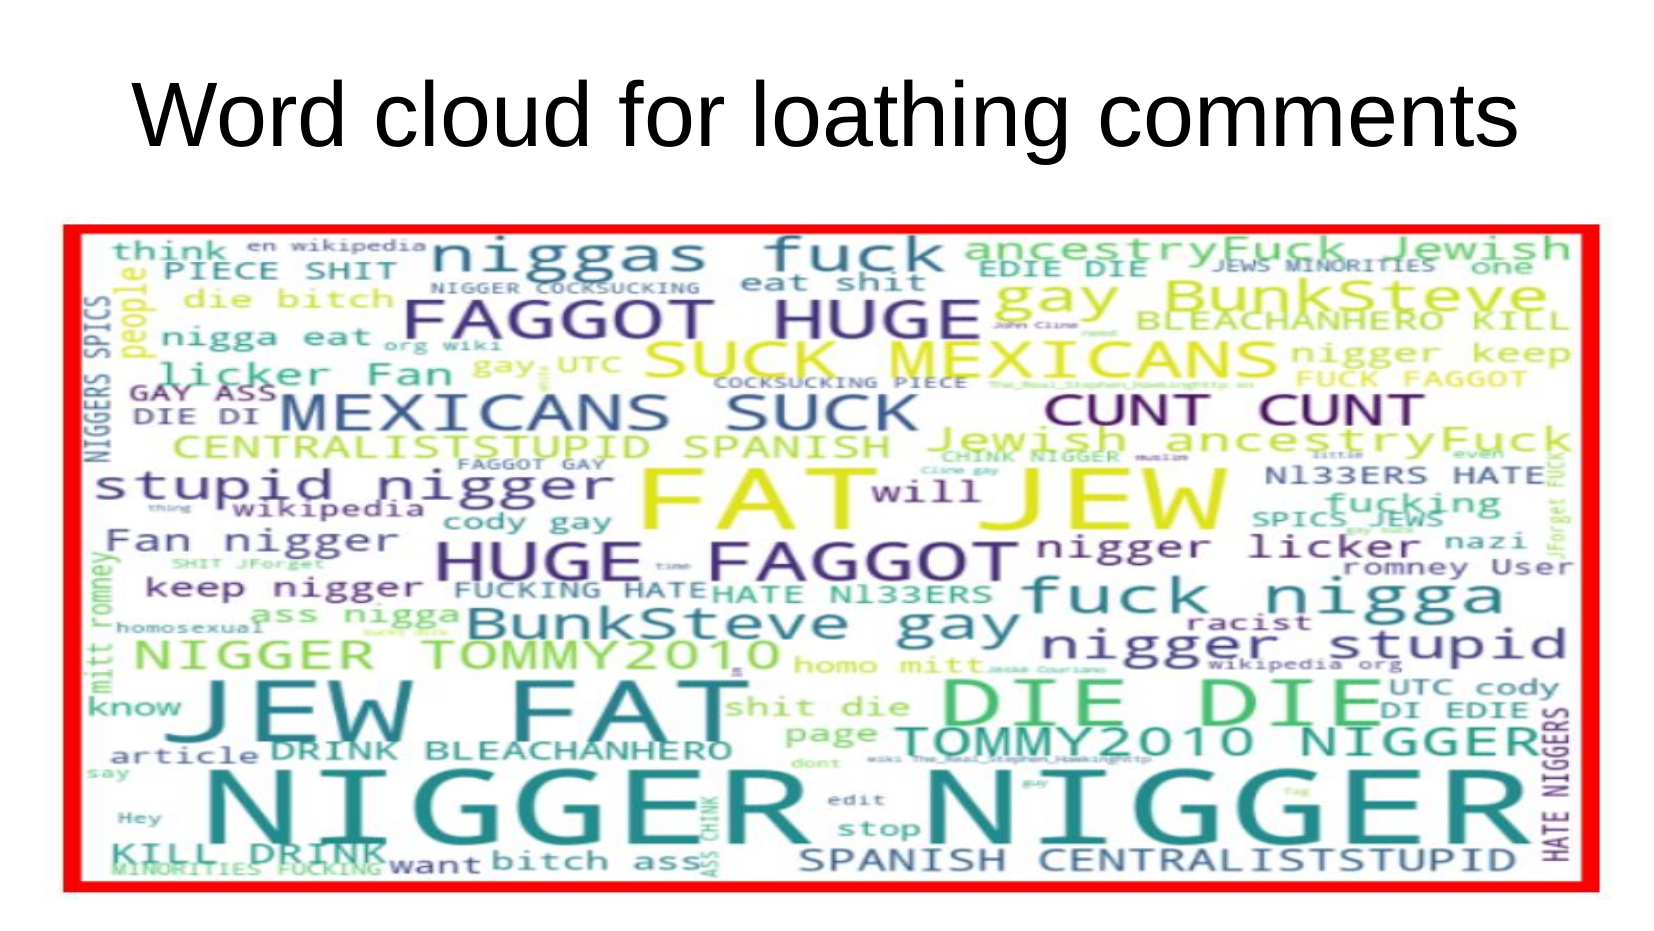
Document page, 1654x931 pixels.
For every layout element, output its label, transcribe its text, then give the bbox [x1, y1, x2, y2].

picture [45, 217, 1621, 901]
title Word cloud for loathing comments [82, 37, 1571, 193]
